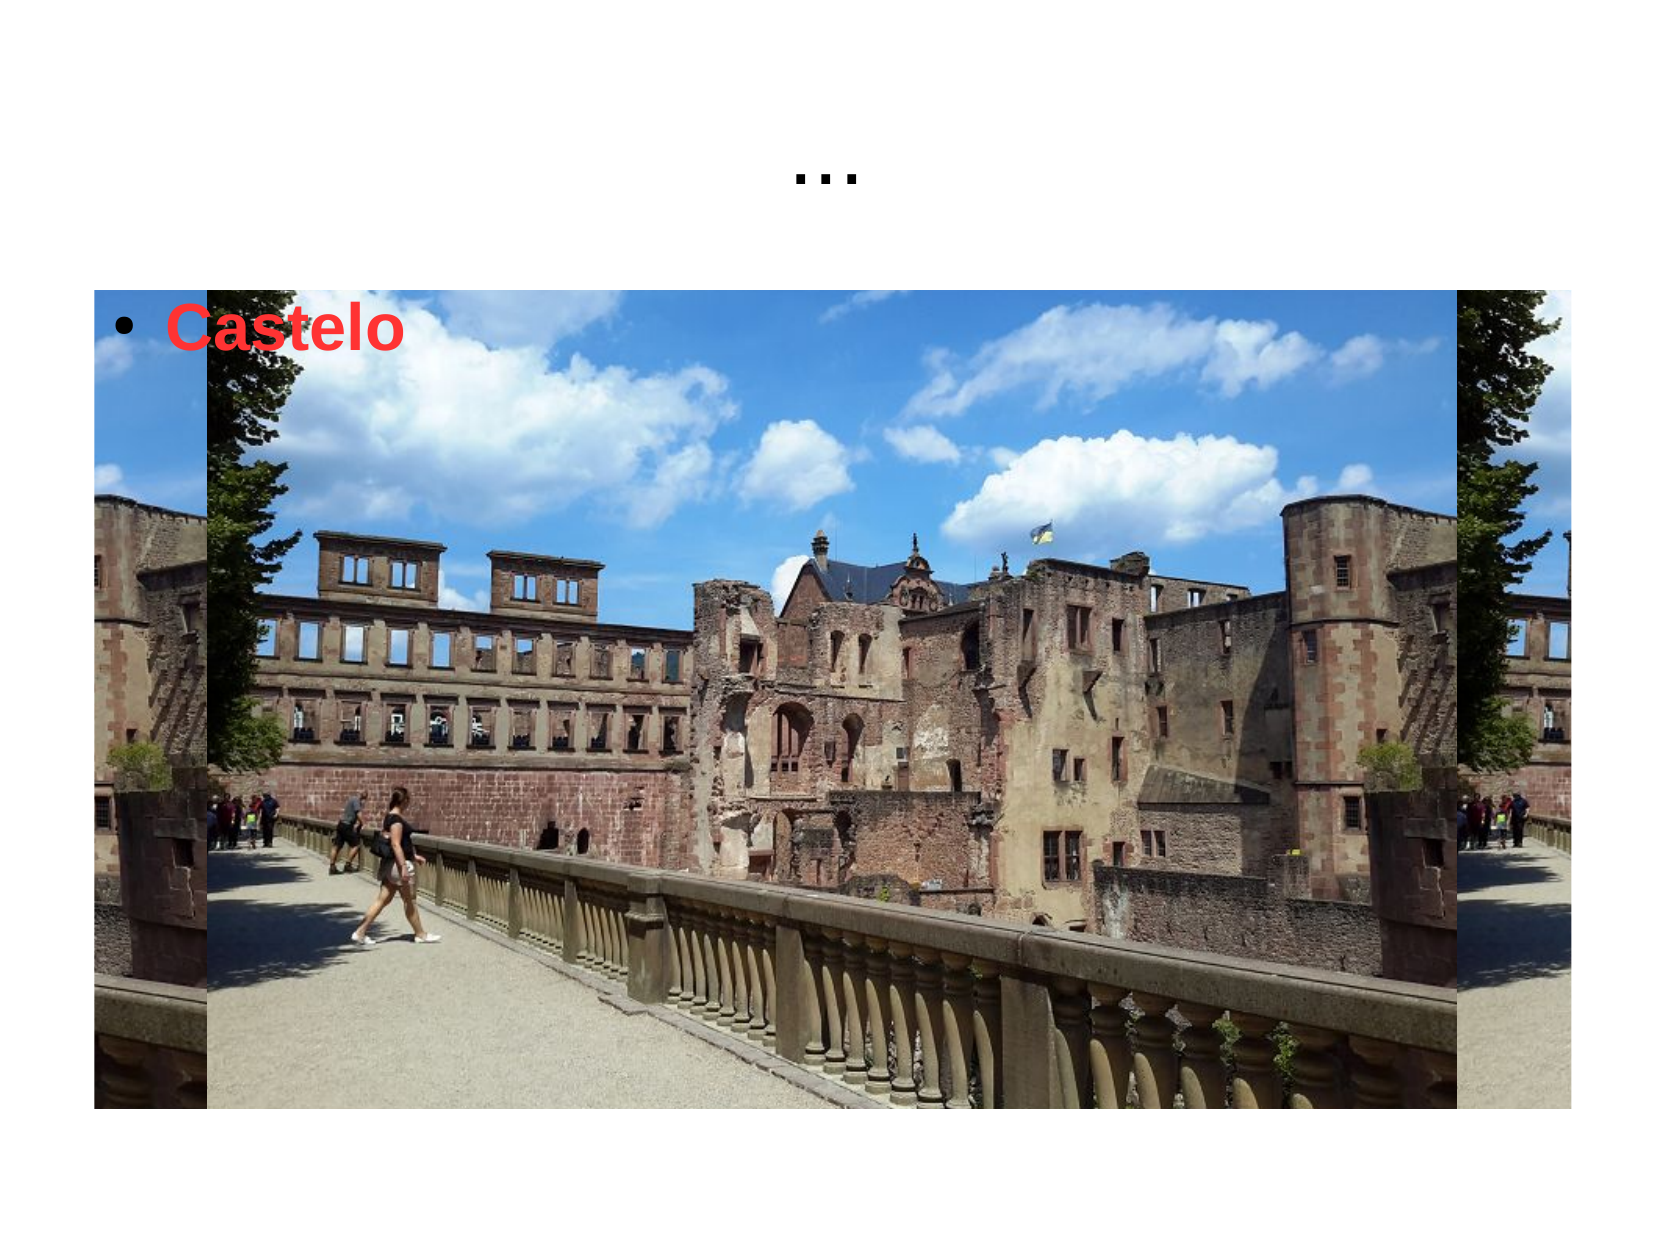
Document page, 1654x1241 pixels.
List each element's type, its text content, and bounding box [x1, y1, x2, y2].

title ... [82, 49, 1571, 257]
list Castelo [94, 290, 1572, 1109]
